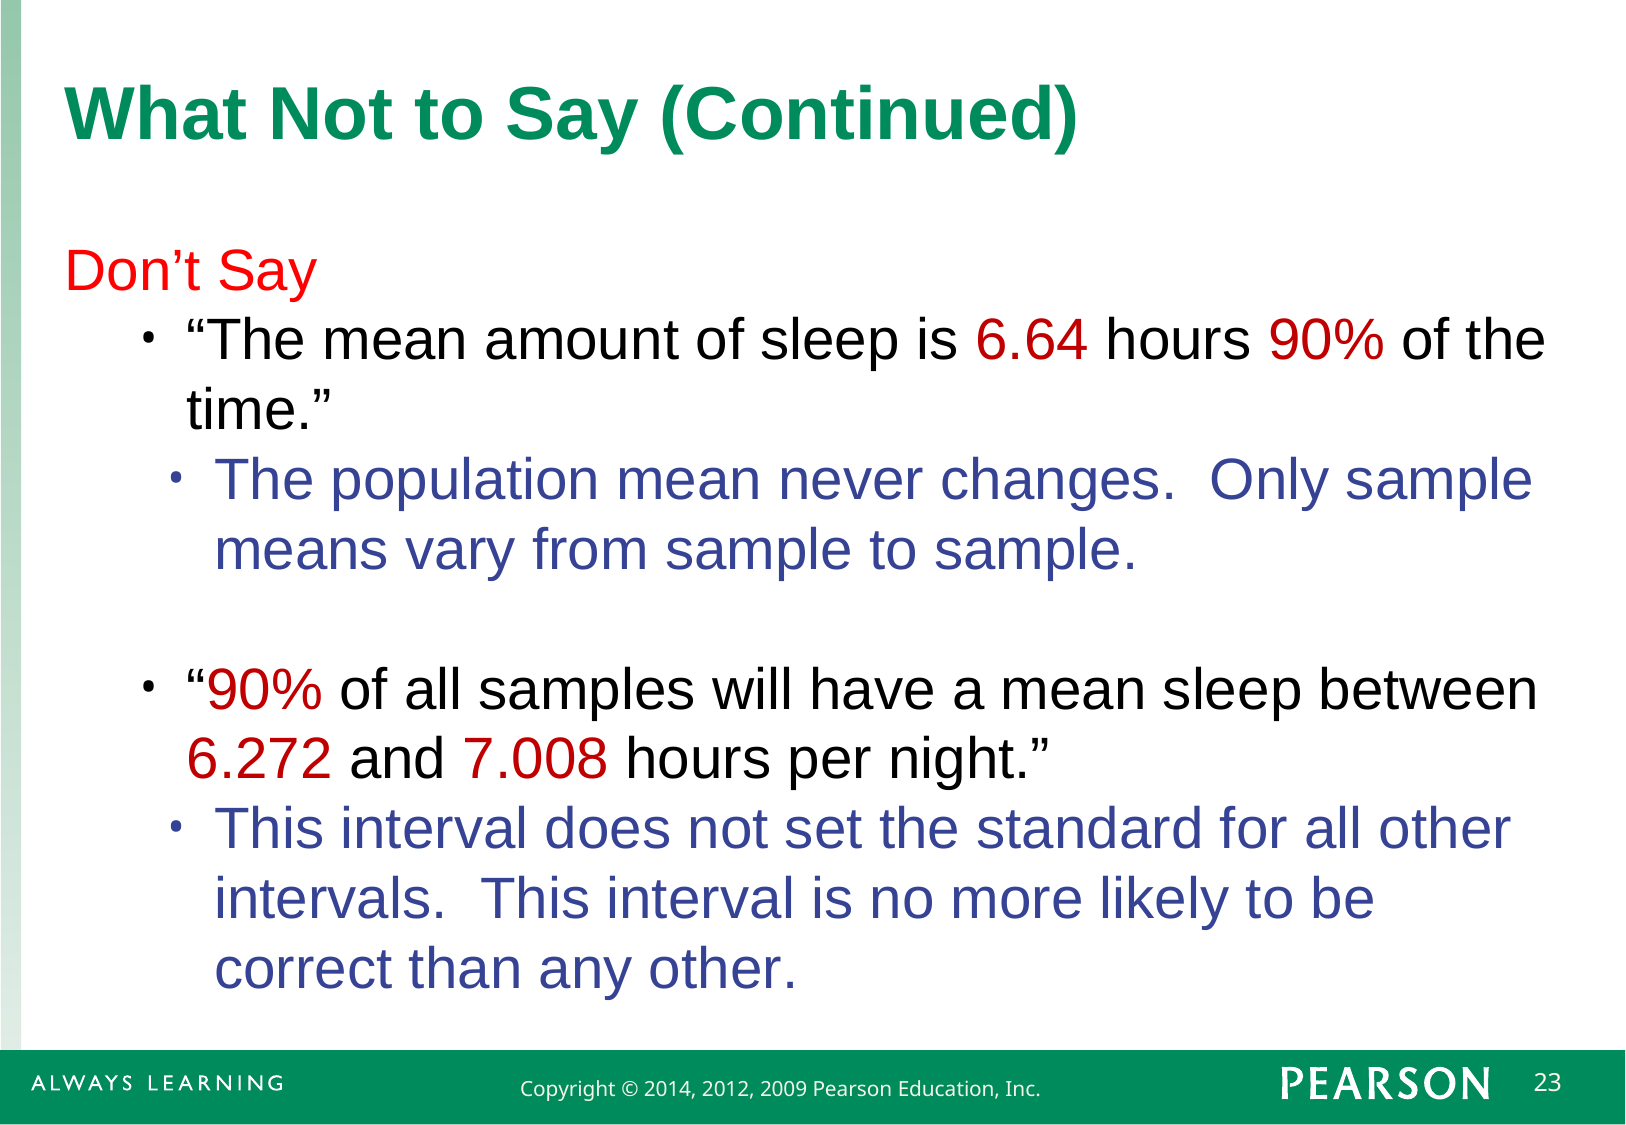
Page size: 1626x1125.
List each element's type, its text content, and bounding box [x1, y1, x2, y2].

list Don’t Say “The mean amount of sleep is 6.64 hours 90% of the time.” The population mean never changes. Only sample means vary from sample to sample. “90% of all samples will have a mean sleep between 6.272 and 7.008 hours per night.” This interval does not set the standard for all other intervals. This interval is no more likely to be correct than any other. [64, 231, 1560, 1024]
title What Not to Say (Continued) [64, 64, 1560, 213]
